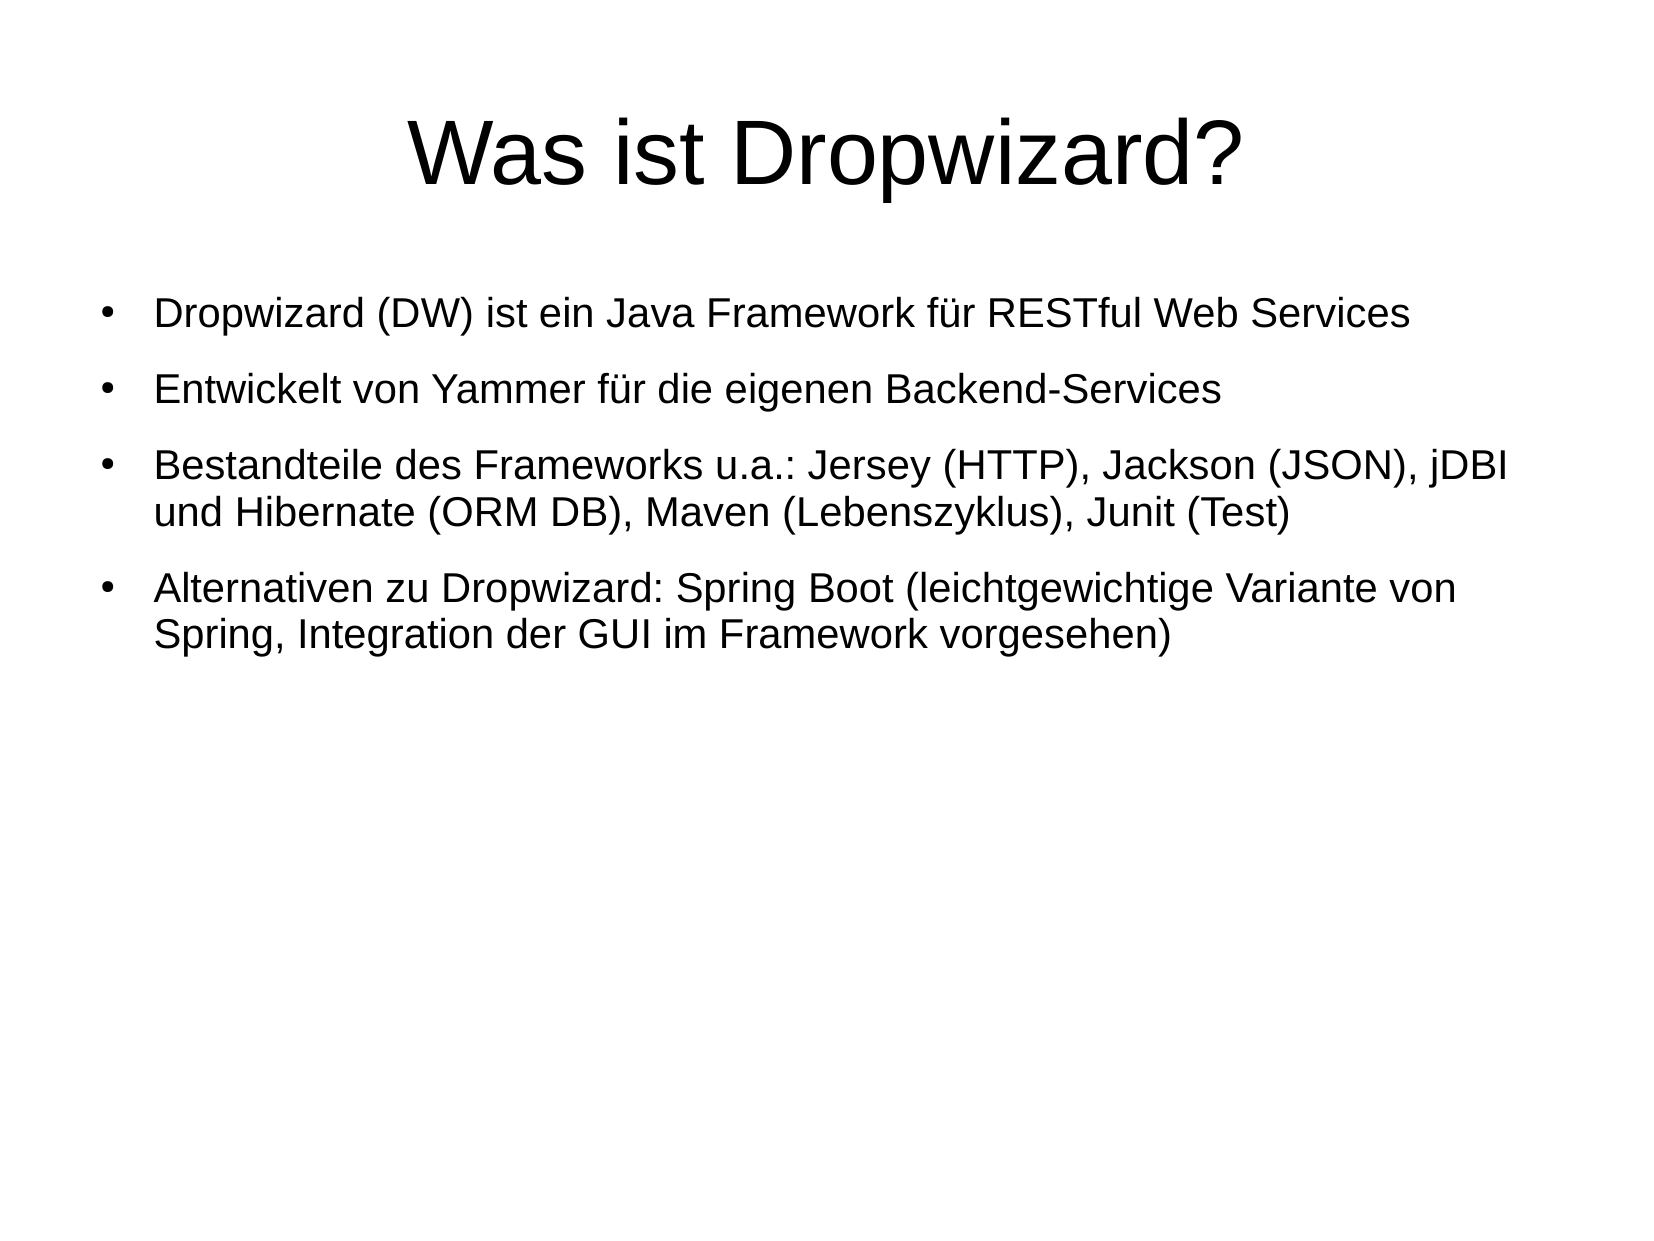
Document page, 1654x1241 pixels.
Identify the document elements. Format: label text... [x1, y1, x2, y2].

title Was ist Dropwizard? [82, 49, 1571, 257]
list Dropwizard (DW) ist ein Java Framework für RESTful Web Services Entwickelt von Yammer für die eigenen Backend-Services Bestandteile des Frameworks u.a.: Jersey (HTTP), Jackson (JSON), jDBI und Hibernate (ORM DB), Maven (Lebenszyklus), Junit (Test) Alternativen zu Dropwizard: Spring Boot (leichtgewichtige Variante von Spring, Integration der GUI im Framework vorgesehen) [82, 290, 1571, 1109]
